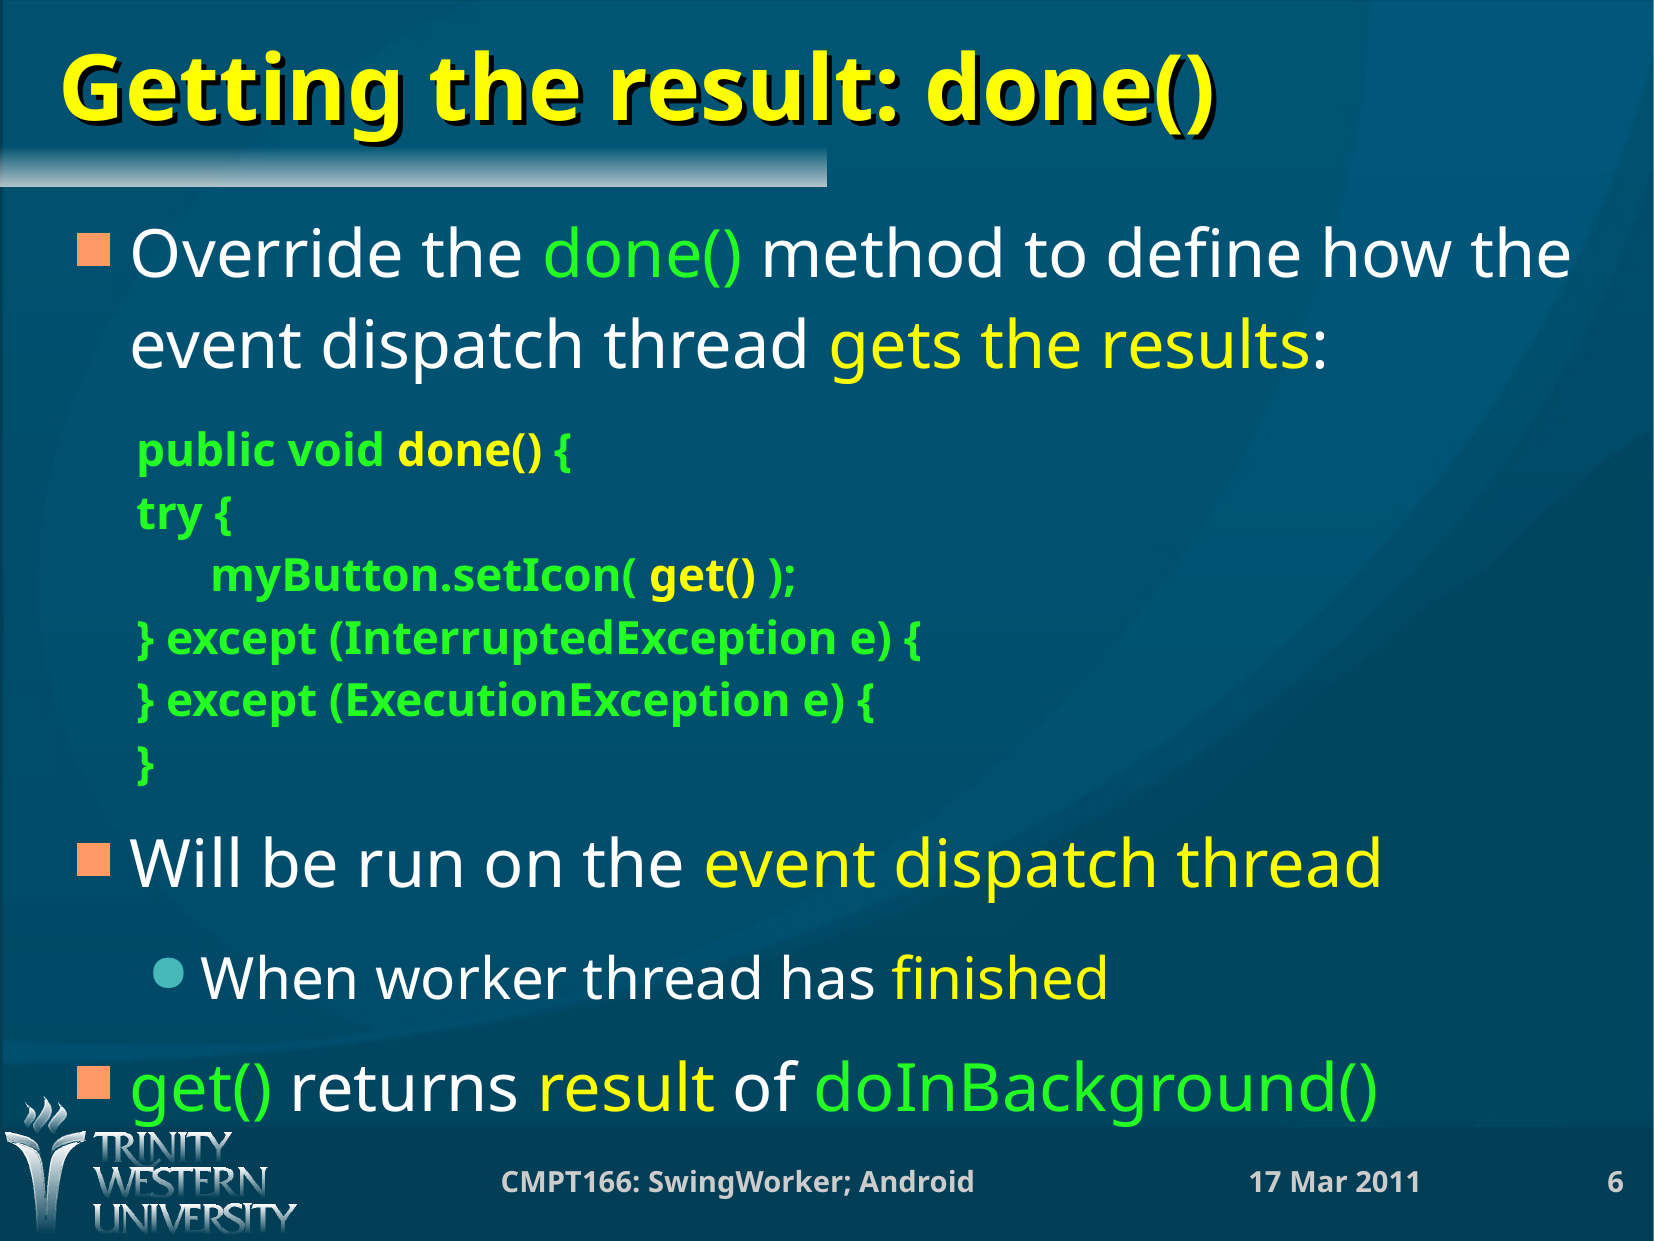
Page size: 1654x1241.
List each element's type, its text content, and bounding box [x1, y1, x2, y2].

picture [38, 1227, 54, 1232]
list Override the done() method to define how the event dispatch thread gets the results: public void done() { try { myButton.setIcon( get() ); } except (InterruptedException e) { } except (ExecutionException e) { } Will be run on the event dispatch thread When worker thread has finished get() returns result of doInBackground() [59, 206, 1625, 1026]
title Getting the result: done() [59, 19, 1595, 148]
text_box Source: d.android.com [0, 154, 827, 158]
